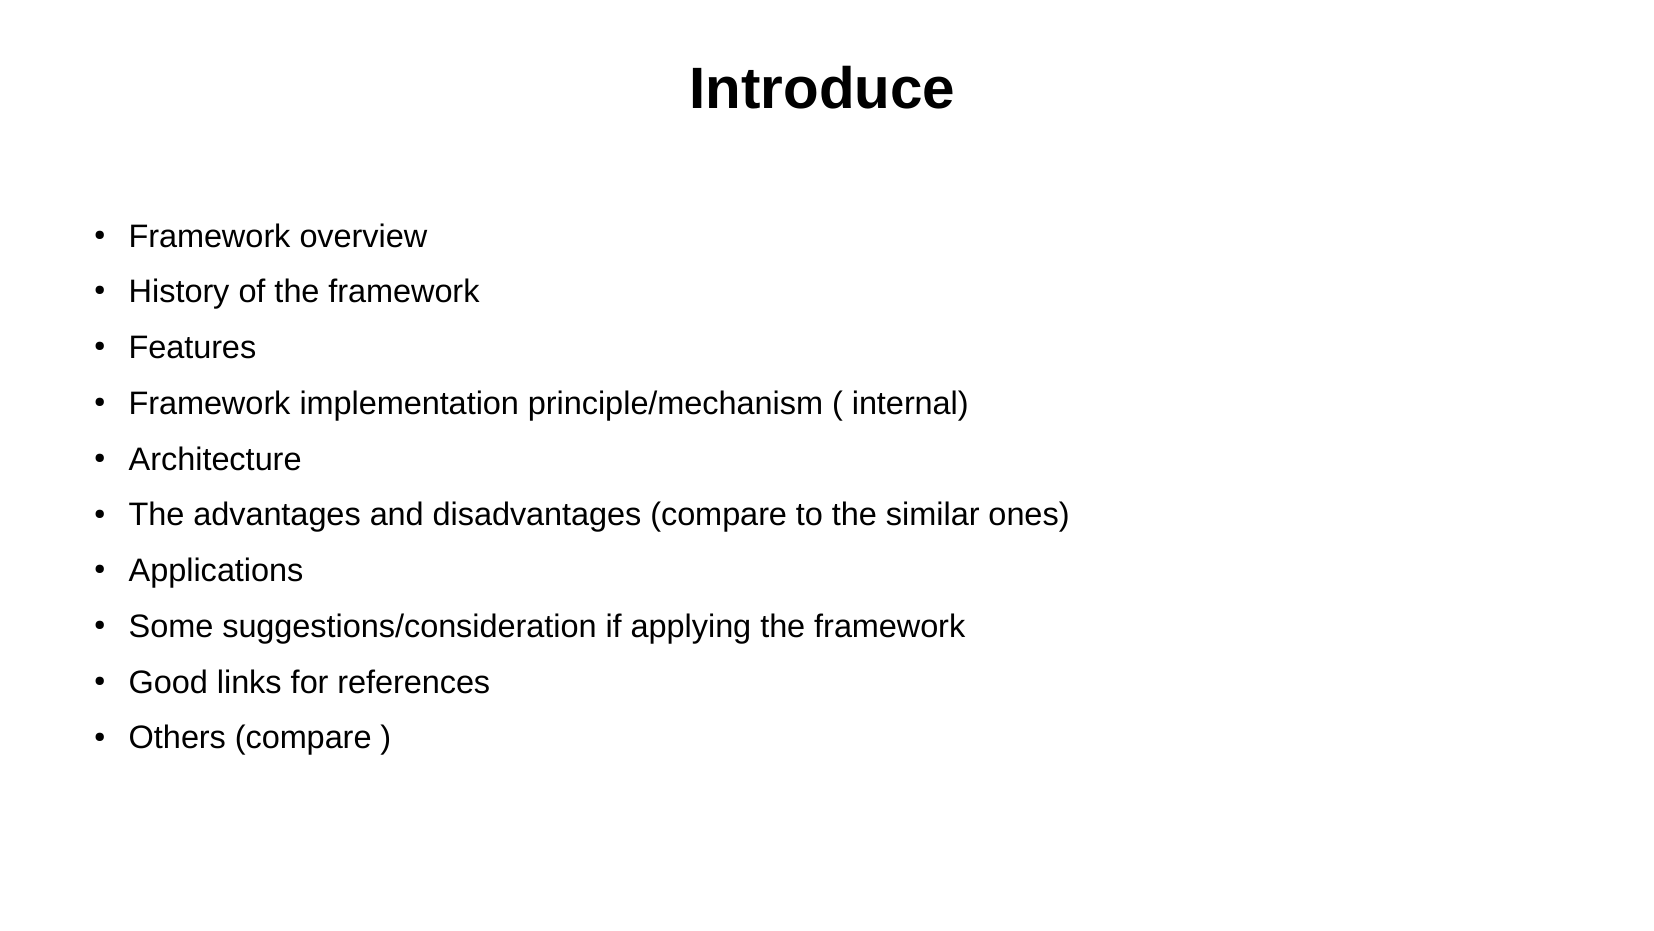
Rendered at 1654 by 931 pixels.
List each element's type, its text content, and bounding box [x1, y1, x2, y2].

text_box Introduce [675, 48, 971, 129]
list Framework overview History of the framework Features Framework implementation principle/mechanism ( internal) Architecture The advantages and disadvantages (compare to the similar ones) Applications Some suggestions/consideration if applying the framework Good links for references Others (compare ) [82, 217, 1571, 758]
